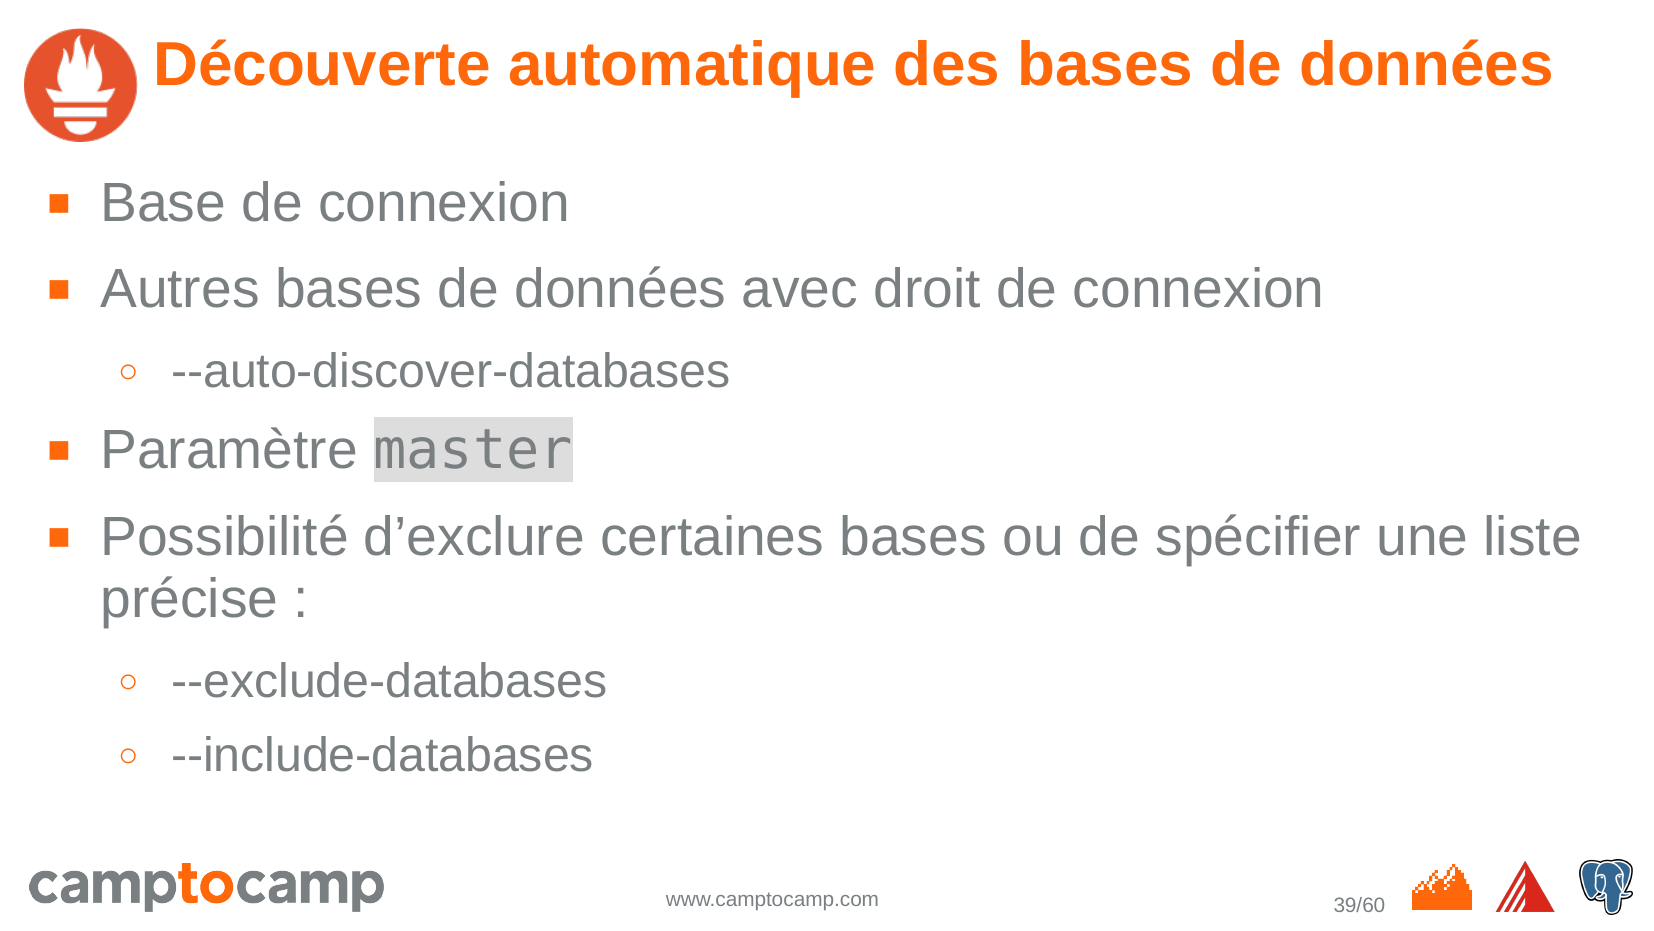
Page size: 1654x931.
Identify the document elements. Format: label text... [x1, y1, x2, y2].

title Découverte automatique des bases de données [153, 29, 1625, 156]
picture [24, 28, 139, 142]
list Base de connexion Autres bases de données avec droit de connexion --auto-discover-databases Paramètre master Possibilité d’exclure certaines bases ou de spécifier une liste précise : --exclude-databases --include-databases [29, 171, 1625, 827]
picture [1495, 856, 1556, 917]
picture [1412, 864, 1472, 910]
picture [1579, 859, 1633, 915]
picture [29, 863, 384, 912]
